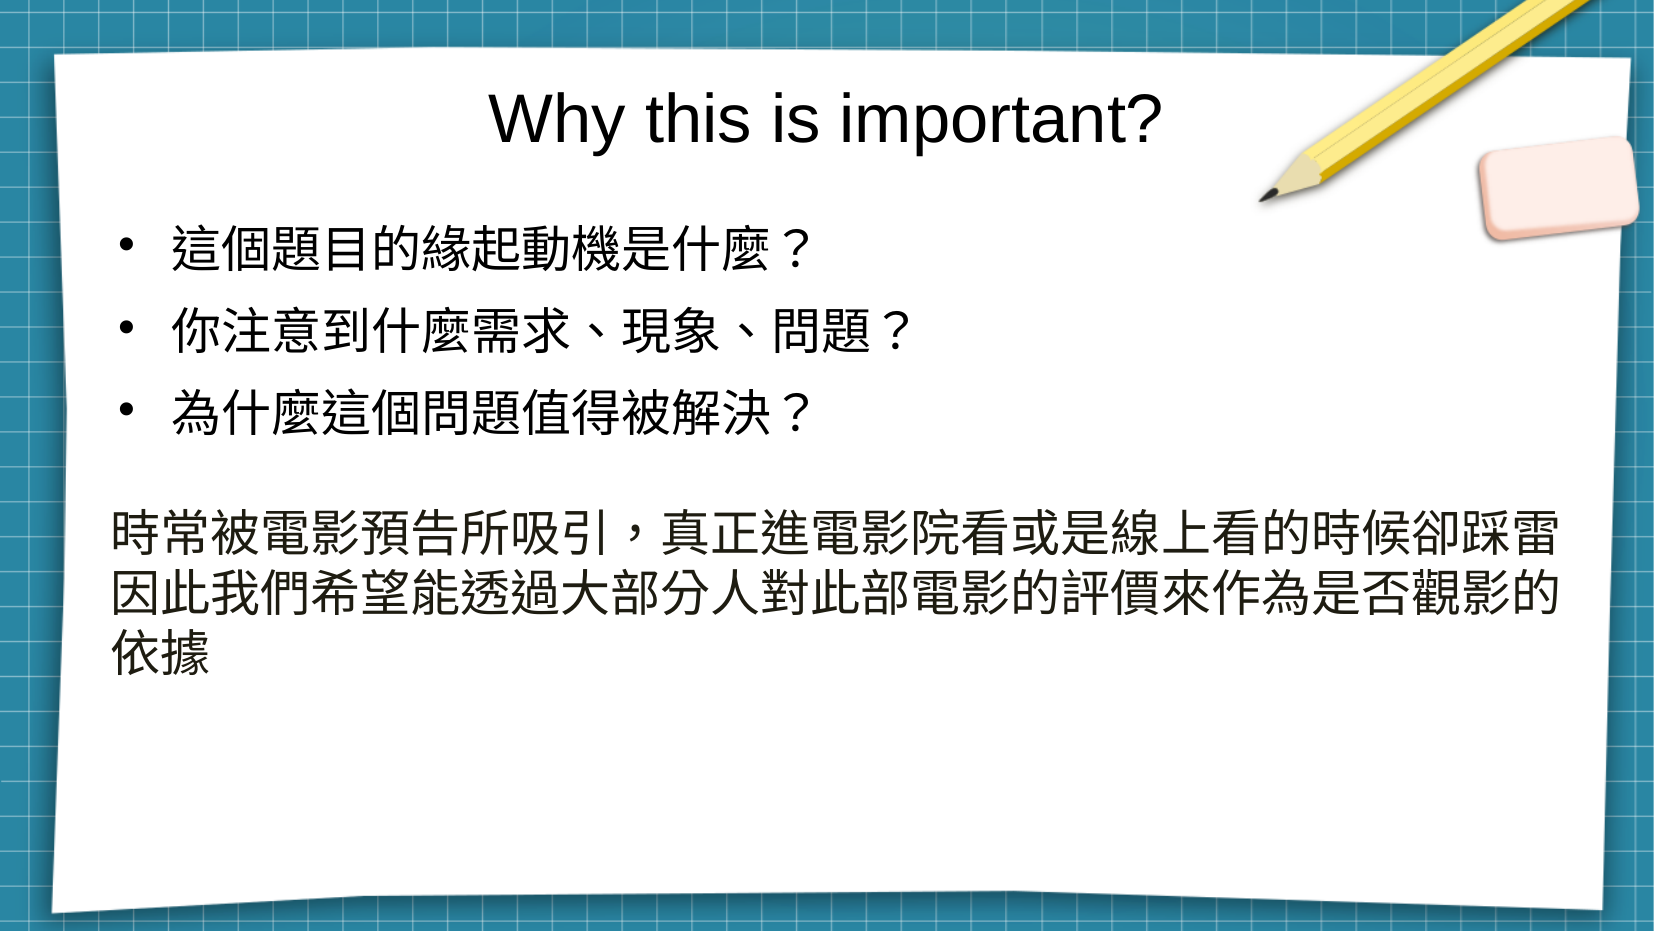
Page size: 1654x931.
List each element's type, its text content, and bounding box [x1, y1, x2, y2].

text_box Why this is important? [82, 37, 1571, 193]
text_box 這個題目的緣起動機是什麼？ 你注意到什麼需求、現象、問題？ 為什麼這個問題值得被解決？ 時常被電影預告所吸引，真正進電影院看或是線上看的時候卻踩雷 因此我們希望能透過大部分人對此部電影的評價來作為是否觀影的 依據 [82, 217, 1571, 758]
